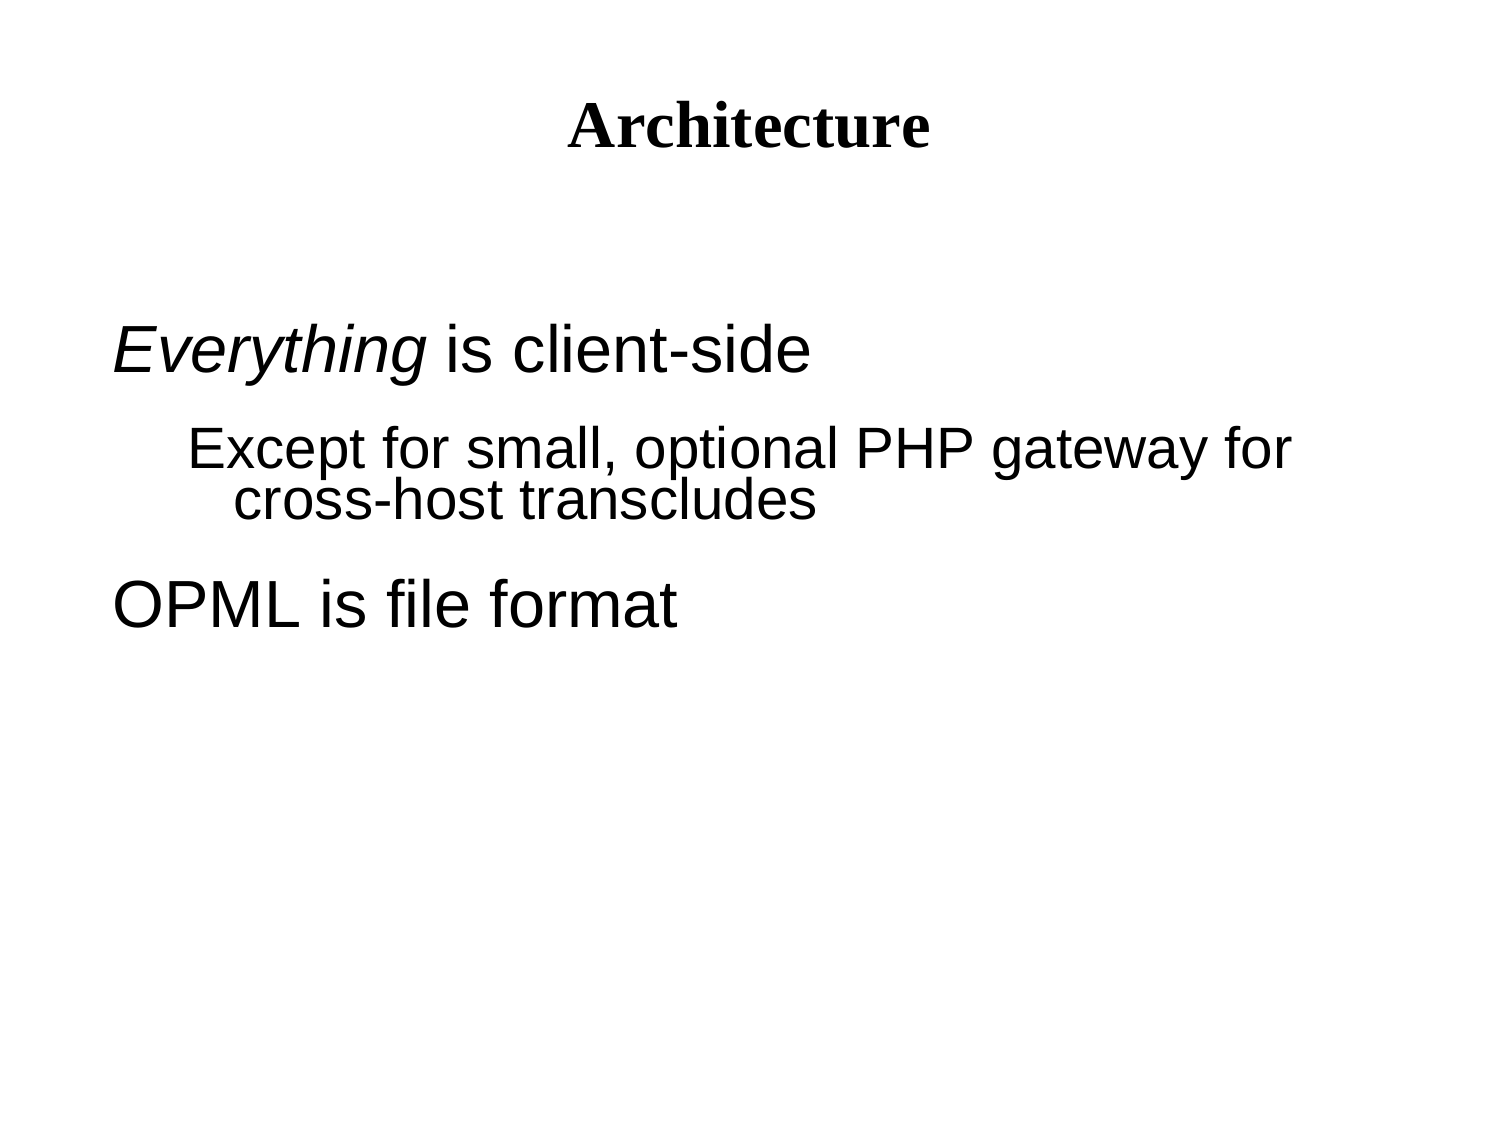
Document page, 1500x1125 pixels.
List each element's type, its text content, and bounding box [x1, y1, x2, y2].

list Everything is client-side Except for small, optional PHP gateway for cross-host transcludes OPML is file format [112, 324, 1387, 1055]
title Architecture [112, 35, 1387, 223]
